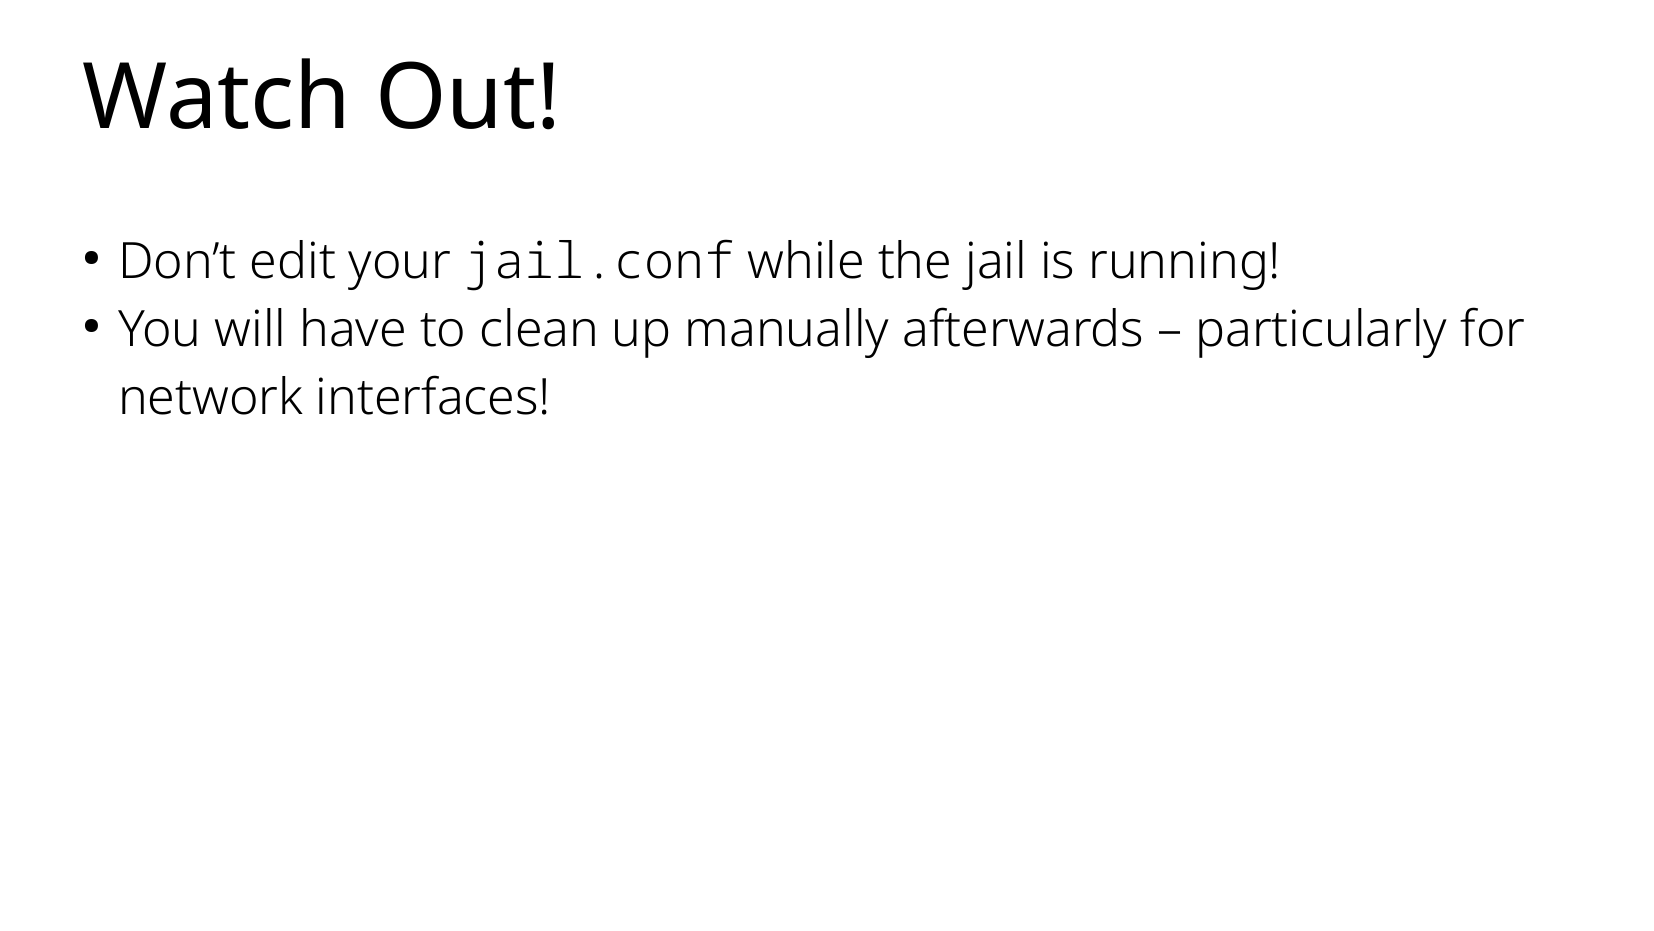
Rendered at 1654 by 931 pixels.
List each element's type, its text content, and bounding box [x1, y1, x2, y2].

title Watch Out! [82, 37, 1571, 150]
list Don’t edit your jail.conf while the jail is running! You will have to clean up manually afterwards – particularly for network interfaces! [82, 224, 1571, 825]
